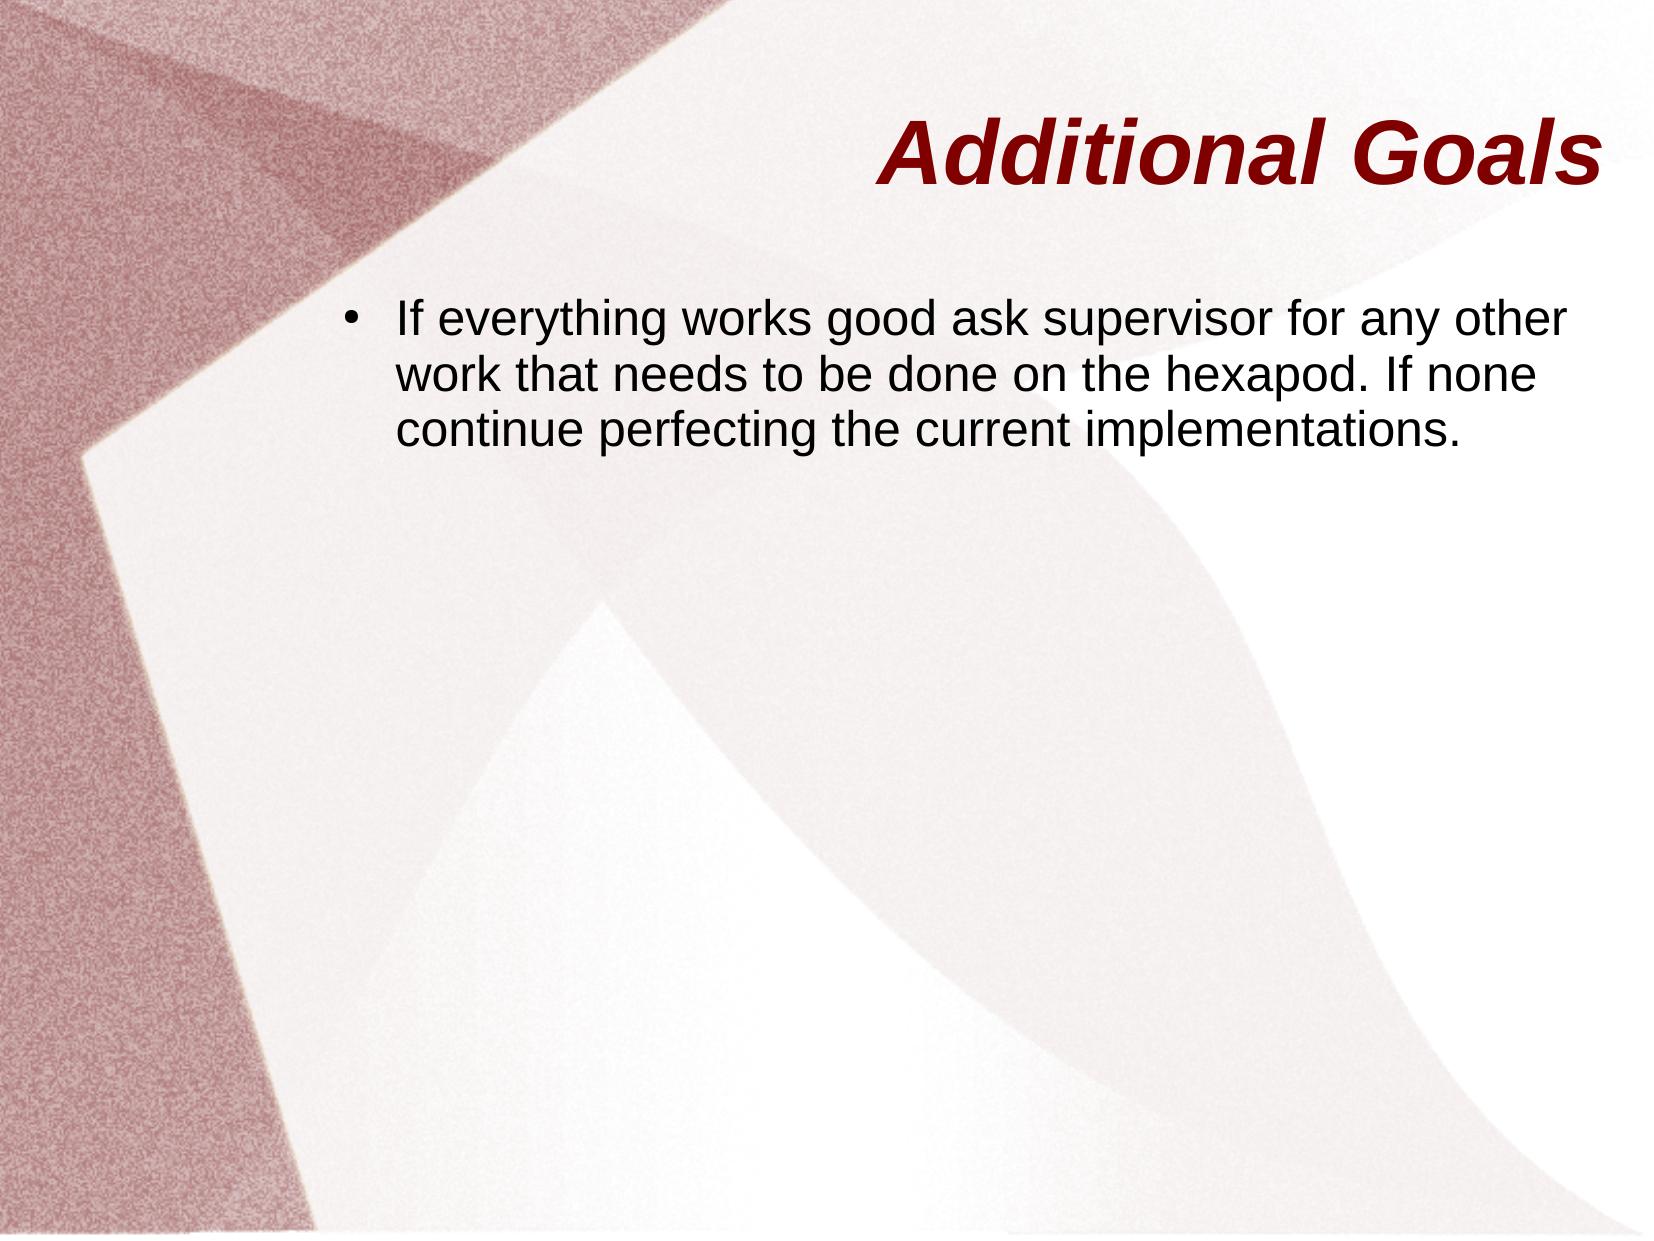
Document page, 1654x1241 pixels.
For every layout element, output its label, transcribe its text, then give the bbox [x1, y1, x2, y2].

picture [0, 0, 1654, 1241]
list If everything works good ask supervisor for any other work that needs to be done on the hexapod. If none continue perfecting the current implementations. [324, 290, 1601, 1241]
title Additional Goals [596, 49, 1607, 257]
